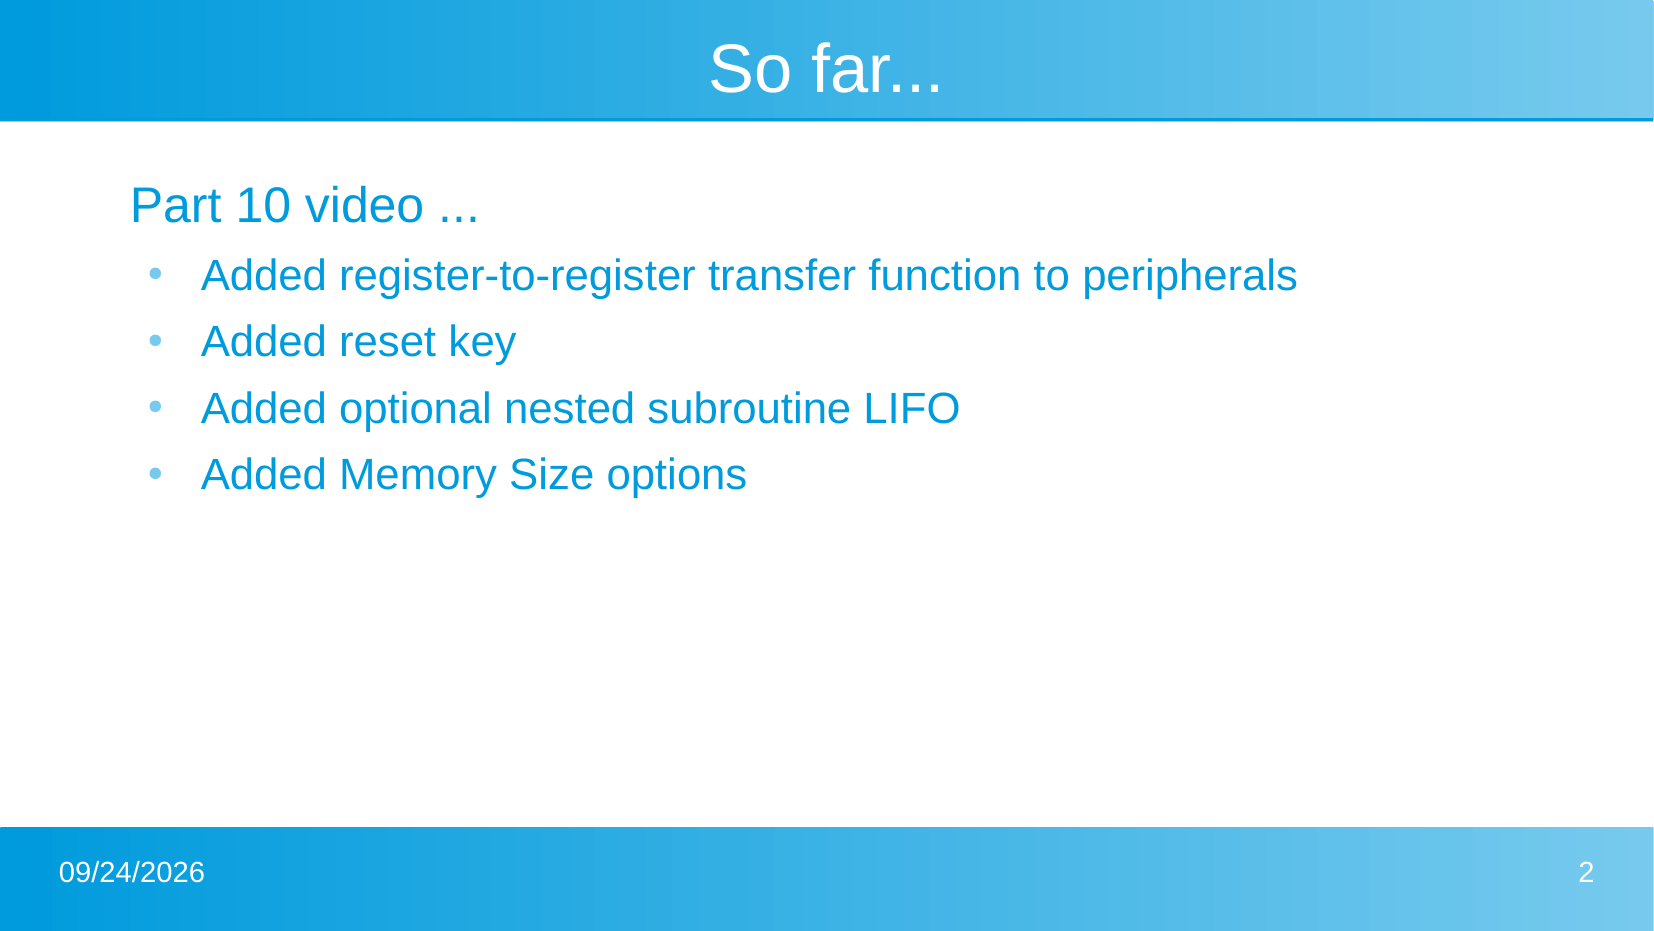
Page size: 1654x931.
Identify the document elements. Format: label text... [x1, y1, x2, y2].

list Part 10 video ... Added register-to-register transfer function to peripherals Added reset key Added optional nested subroutine LIFO Added Memory Size options [59, 177, 1595, 768]
title So far... [59, 29, 1595, 108]
